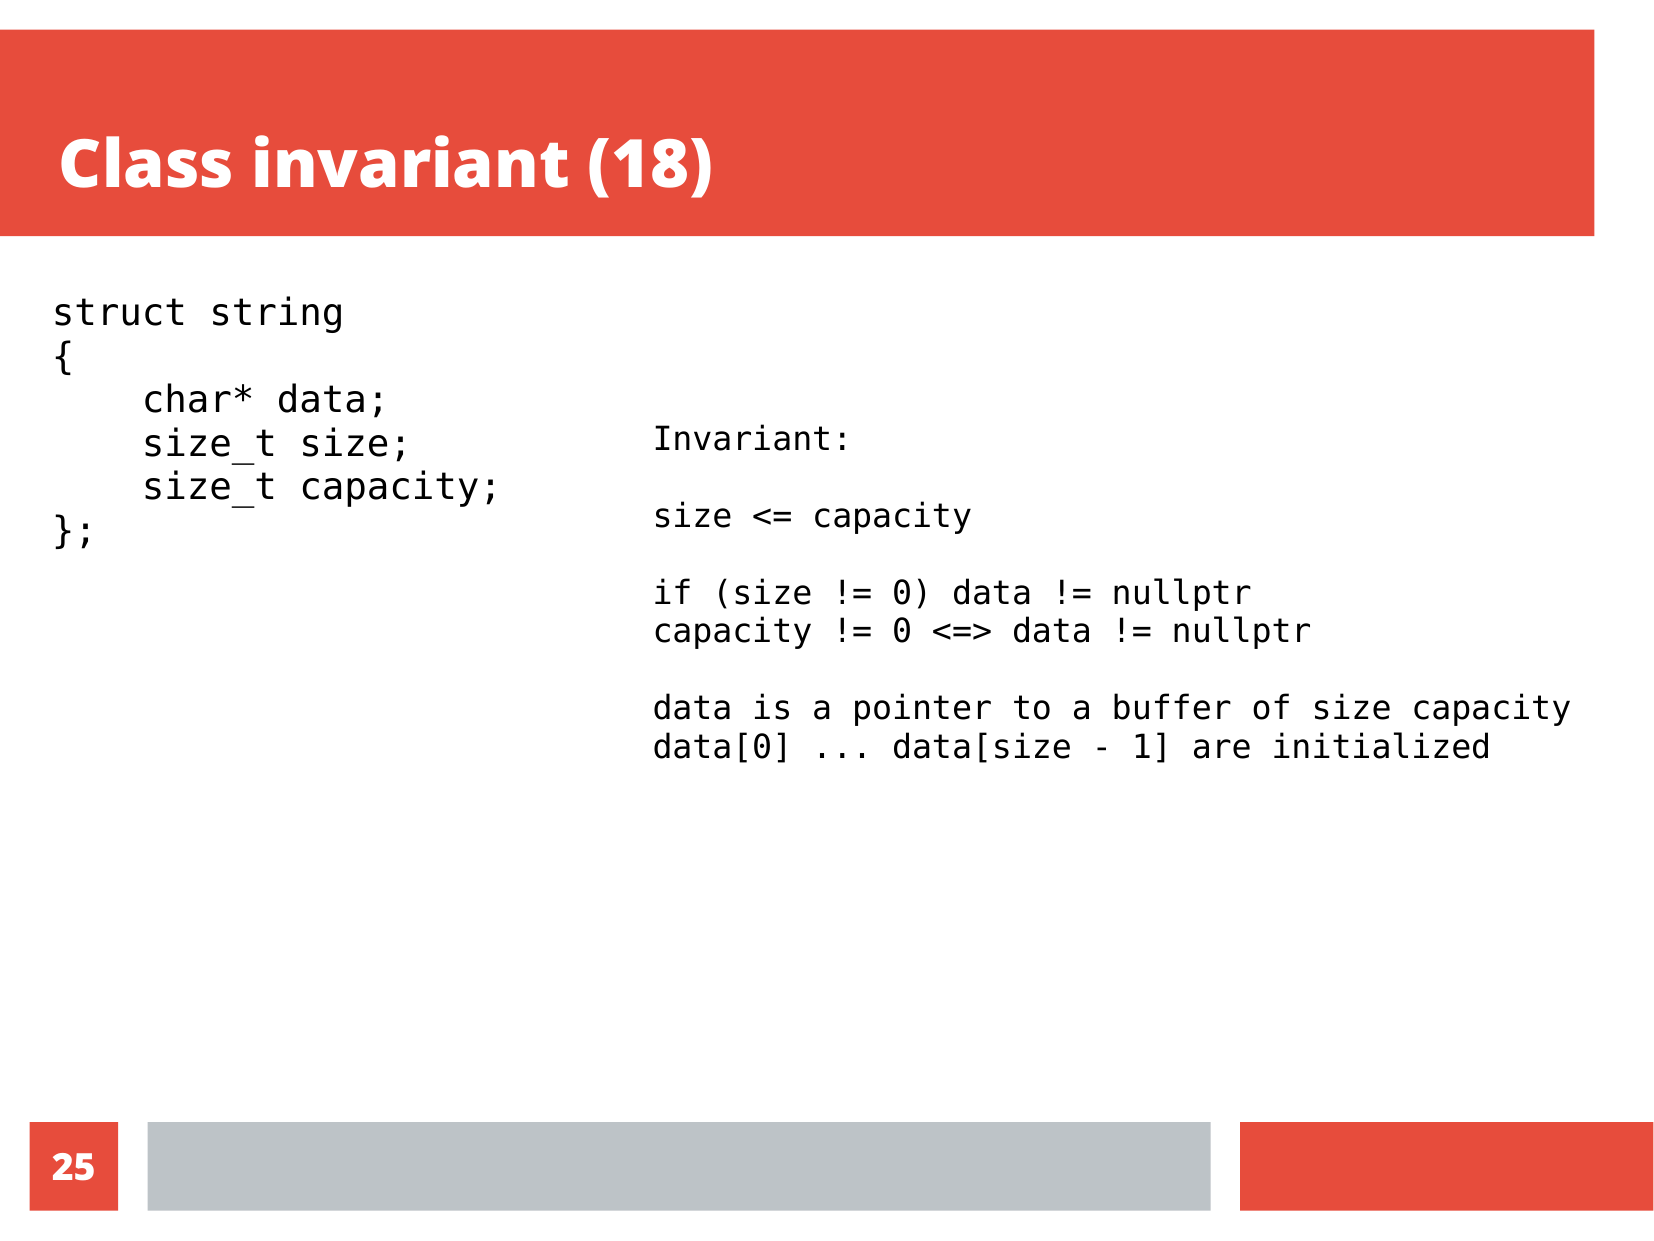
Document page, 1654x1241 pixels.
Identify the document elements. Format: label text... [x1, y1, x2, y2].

text_box struct string { char* data; size_t size; size_t capacity; }; [37, 283, 674, 969]
text_box Invariant: size <= capacity if (size != 0) data != nullptr capacity != 0 <=> data != nullptr data is a pointer to a buffer of size capacity data[0] ... data[size - 1] are initialized [637, 412, 1642, 863]
title Class invariant (18) [59, 59, 1595, 207]
